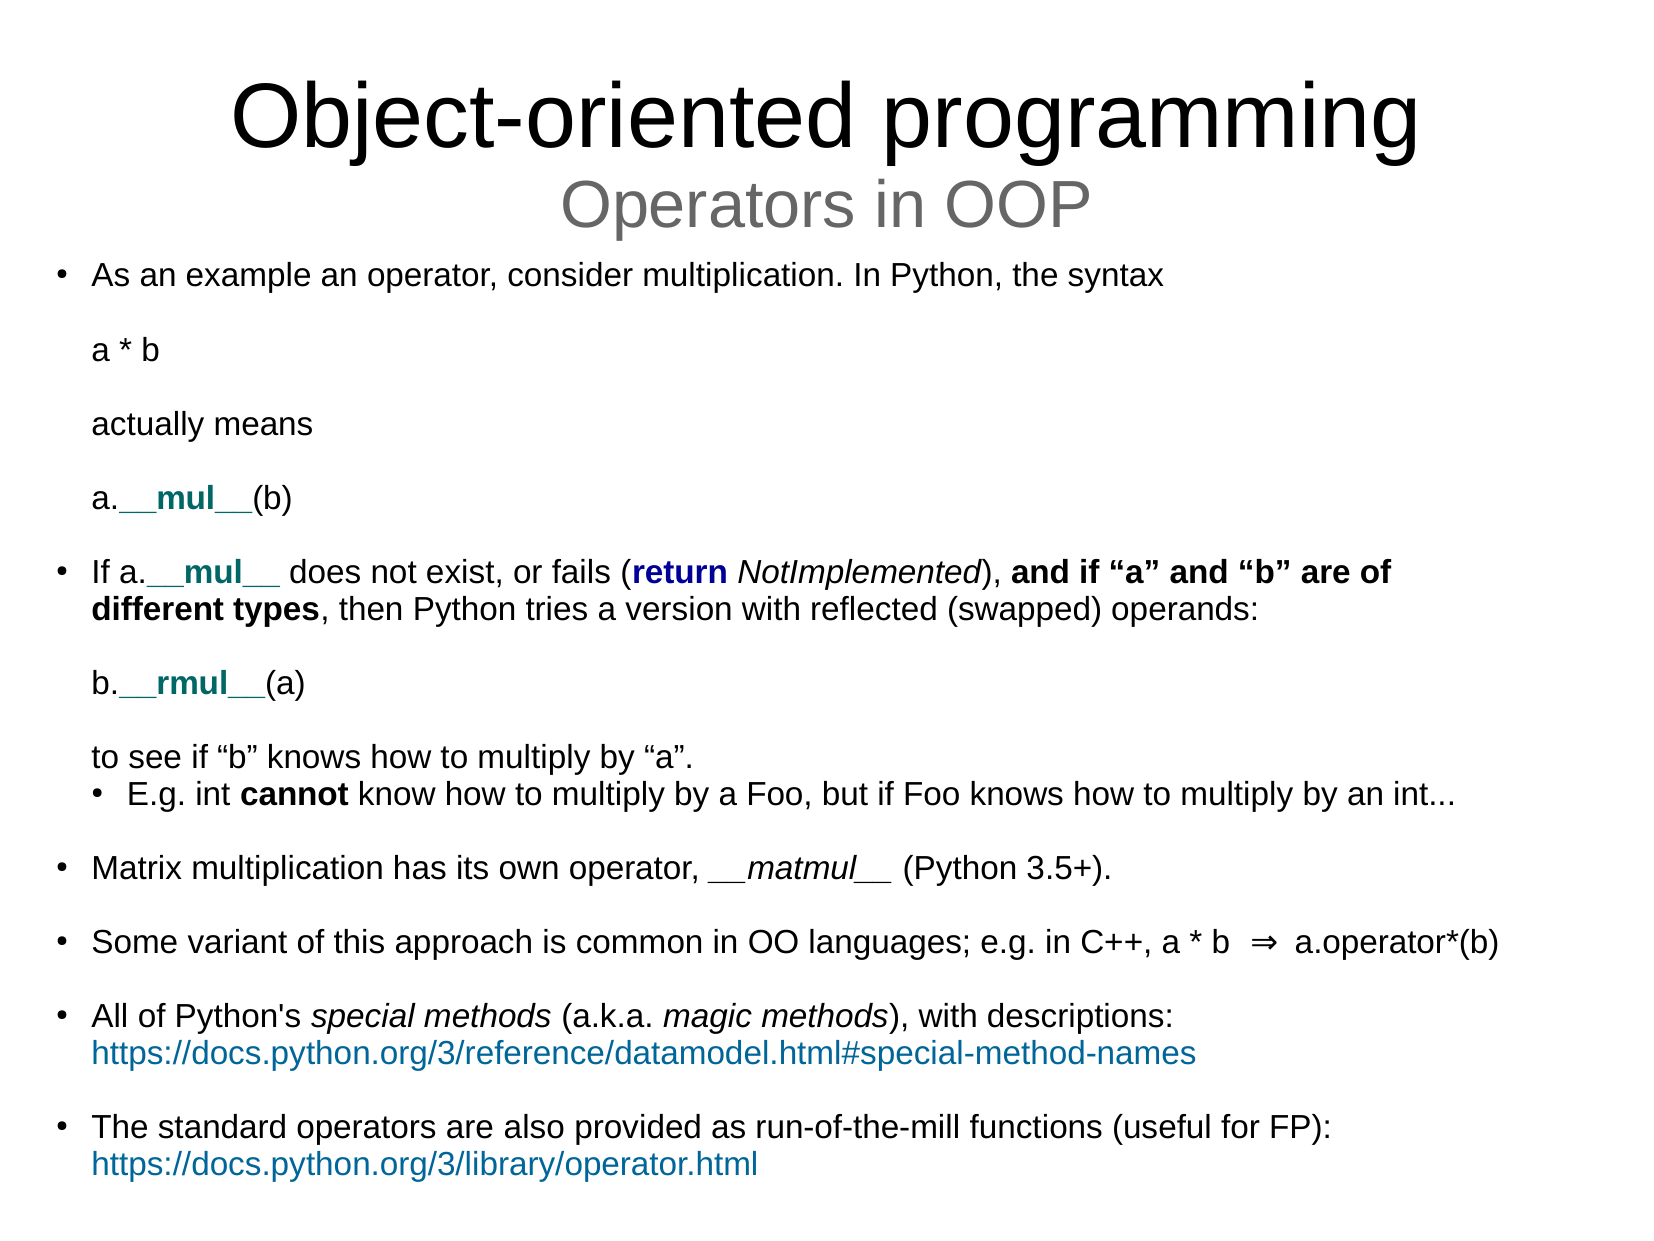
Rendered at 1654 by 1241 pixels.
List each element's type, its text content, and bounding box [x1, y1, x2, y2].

title Object-oriented programming Operators in OOP [82, 49, 1571, 257]
text_box As an example an operator, consider multiplication. In Python, the syntax a * b actually means a.__mul__(b) If a.__mul__ does not exist, or fails (return NotImplemented), and if “a” and “b” are of different types, then Python tries a version with reflected (swapped) operands: b.__rmul__(a) to see if “b” knows how to multiply by “a”. E.g. int cannot know how to multiply by a Foo, but if Foo knows how to multiply by an int... Matrix multiplication has its own operator, __matmul__ (Python 3.5+). Some variant of this approach is common in OO languages; e.g. in C++, a * b ⇒ a.operator*(b) All of Python's special methods (a.k.a. magic methods), with descriptions: https://docs.python.org/3/reference/datamodel.html#special-method-names The standard operators are also provided as run-of-the-mill functions (useful for FP): https://docs.python.org/3/library/operator.html [41, 249, 1519, 1202]
